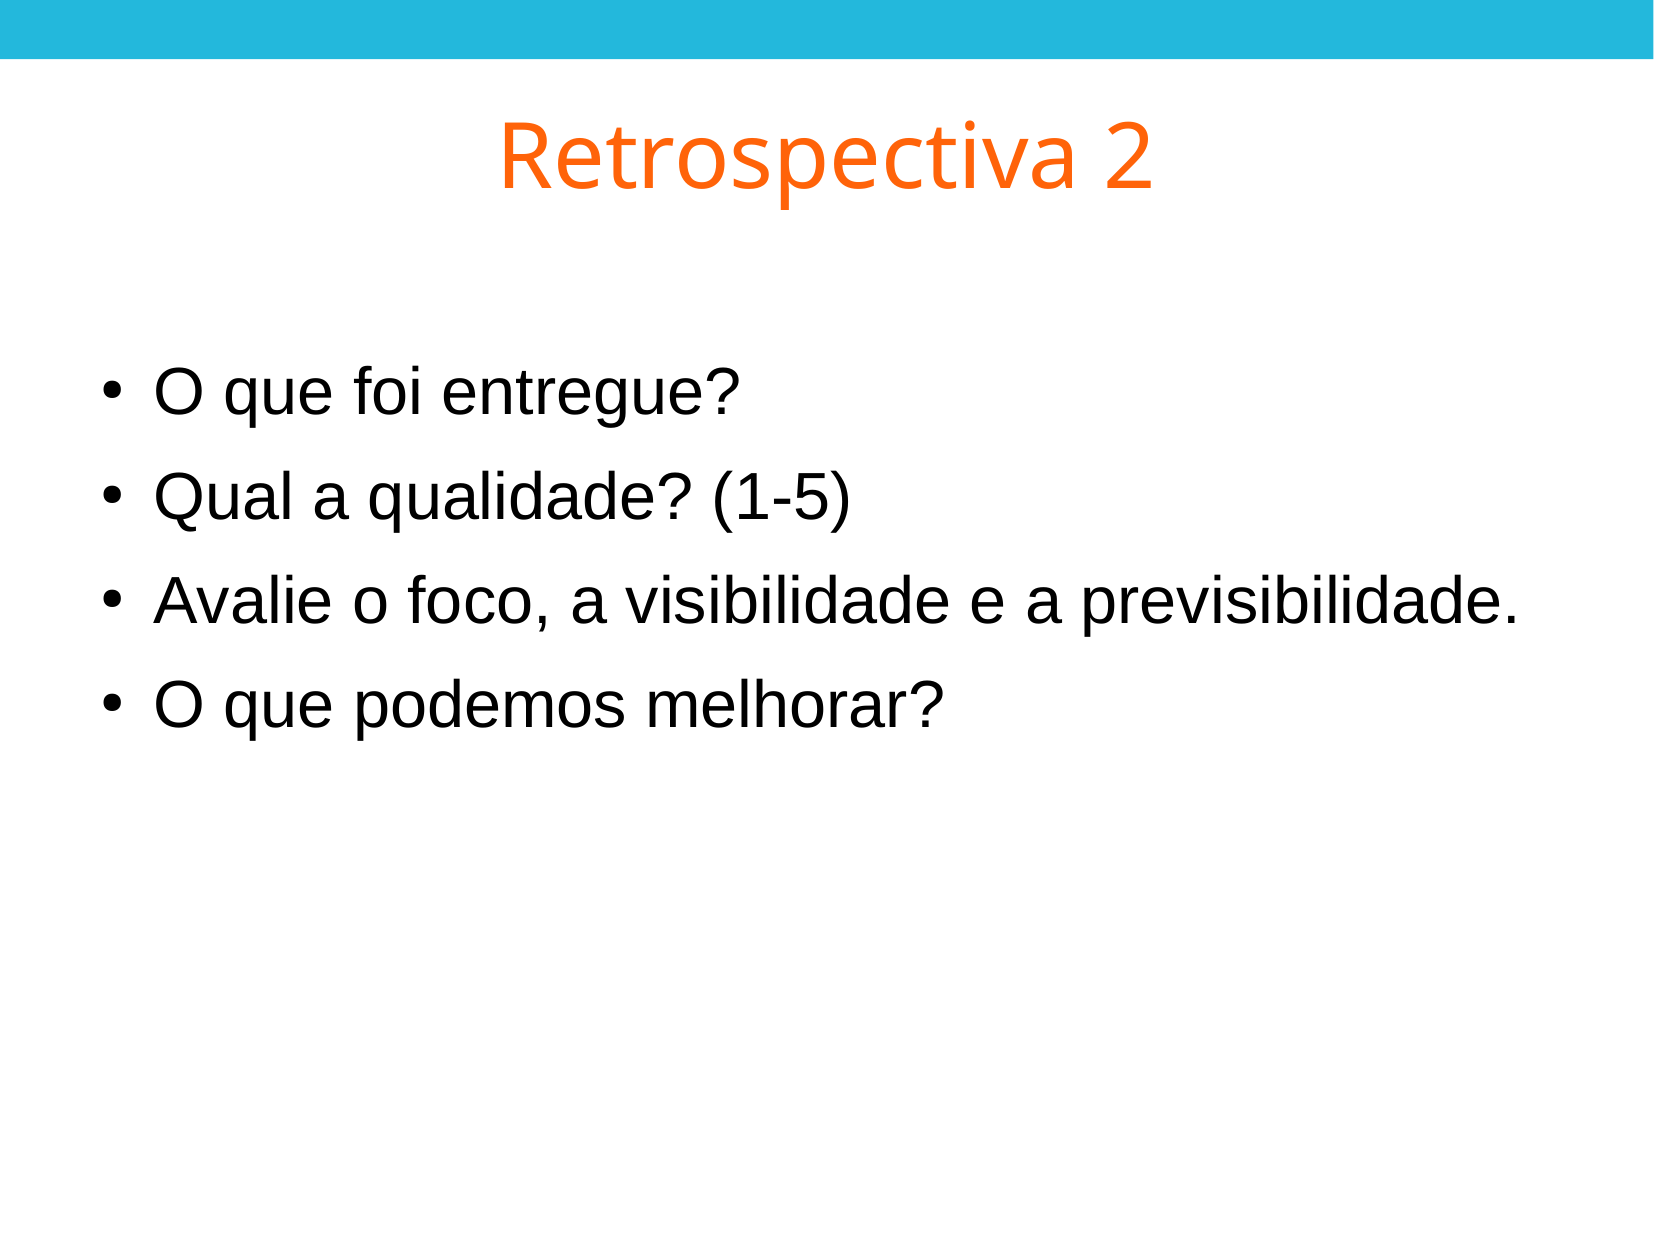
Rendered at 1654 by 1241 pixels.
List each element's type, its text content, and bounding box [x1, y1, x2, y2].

title Retrospectiva 2 [82, 56, 1571, 250]
list O que foi entregue? Qual a qualidade? (1-5) Avalie o foco, a visibilidade e a previsibilidade. O que podemos melhorar? [82, 354, 1571, 1182]
